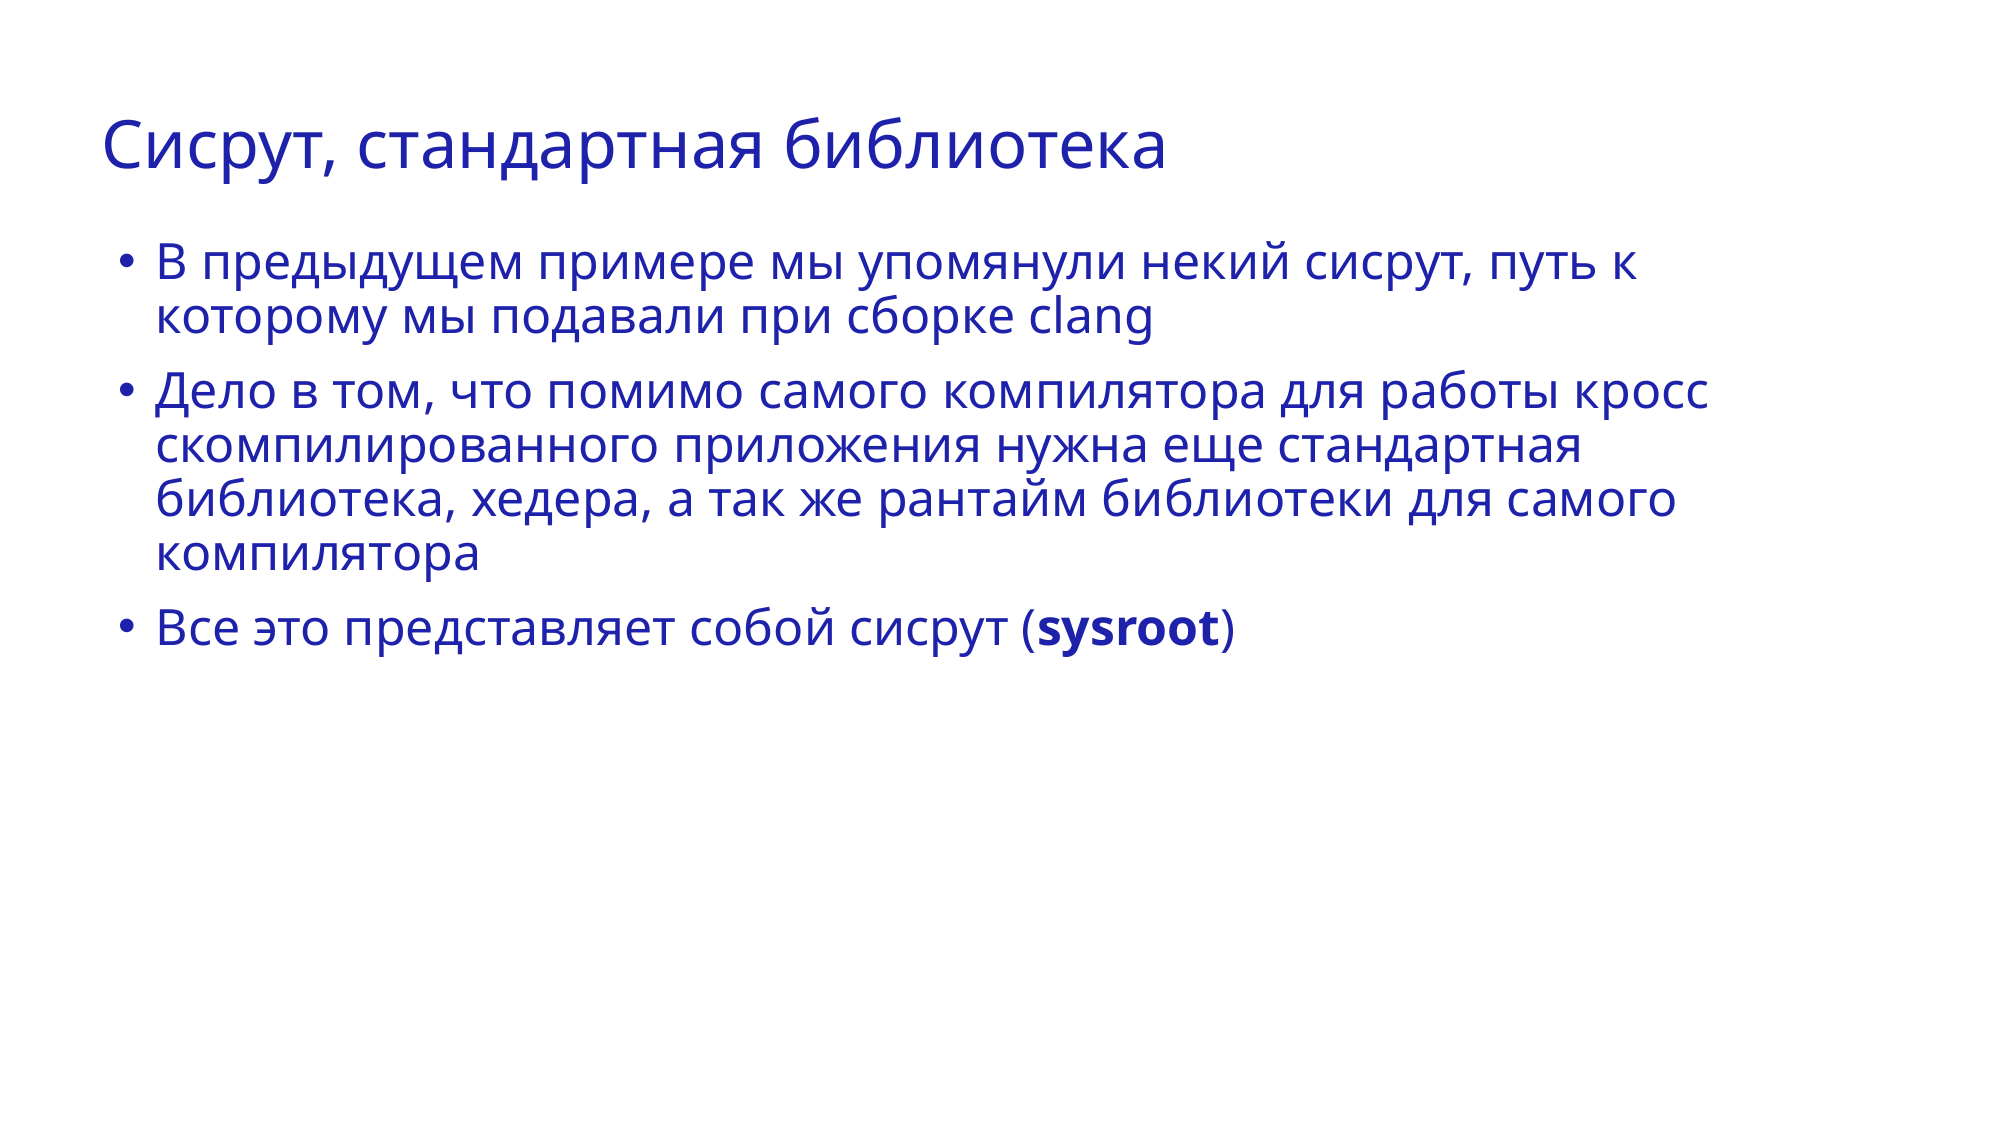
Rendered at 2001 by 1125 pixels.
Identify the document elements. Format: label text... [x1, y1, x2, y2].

title Сисрут, стандартная библиотека [101, 108, 1645, 205]
list В предыдущем примере мы упомянули некий сисрут, путь к которому мы подавали при сборке clang Дело в том, что помимо самого компилятора для работы кросс скомпилированного приложения нужна еще стандартная библиотека, хедера, а так же рантайм библиотеки для самого компилятора Все это представляет собой сисрут (sysroot) [118, 236, 1826, 1029]
